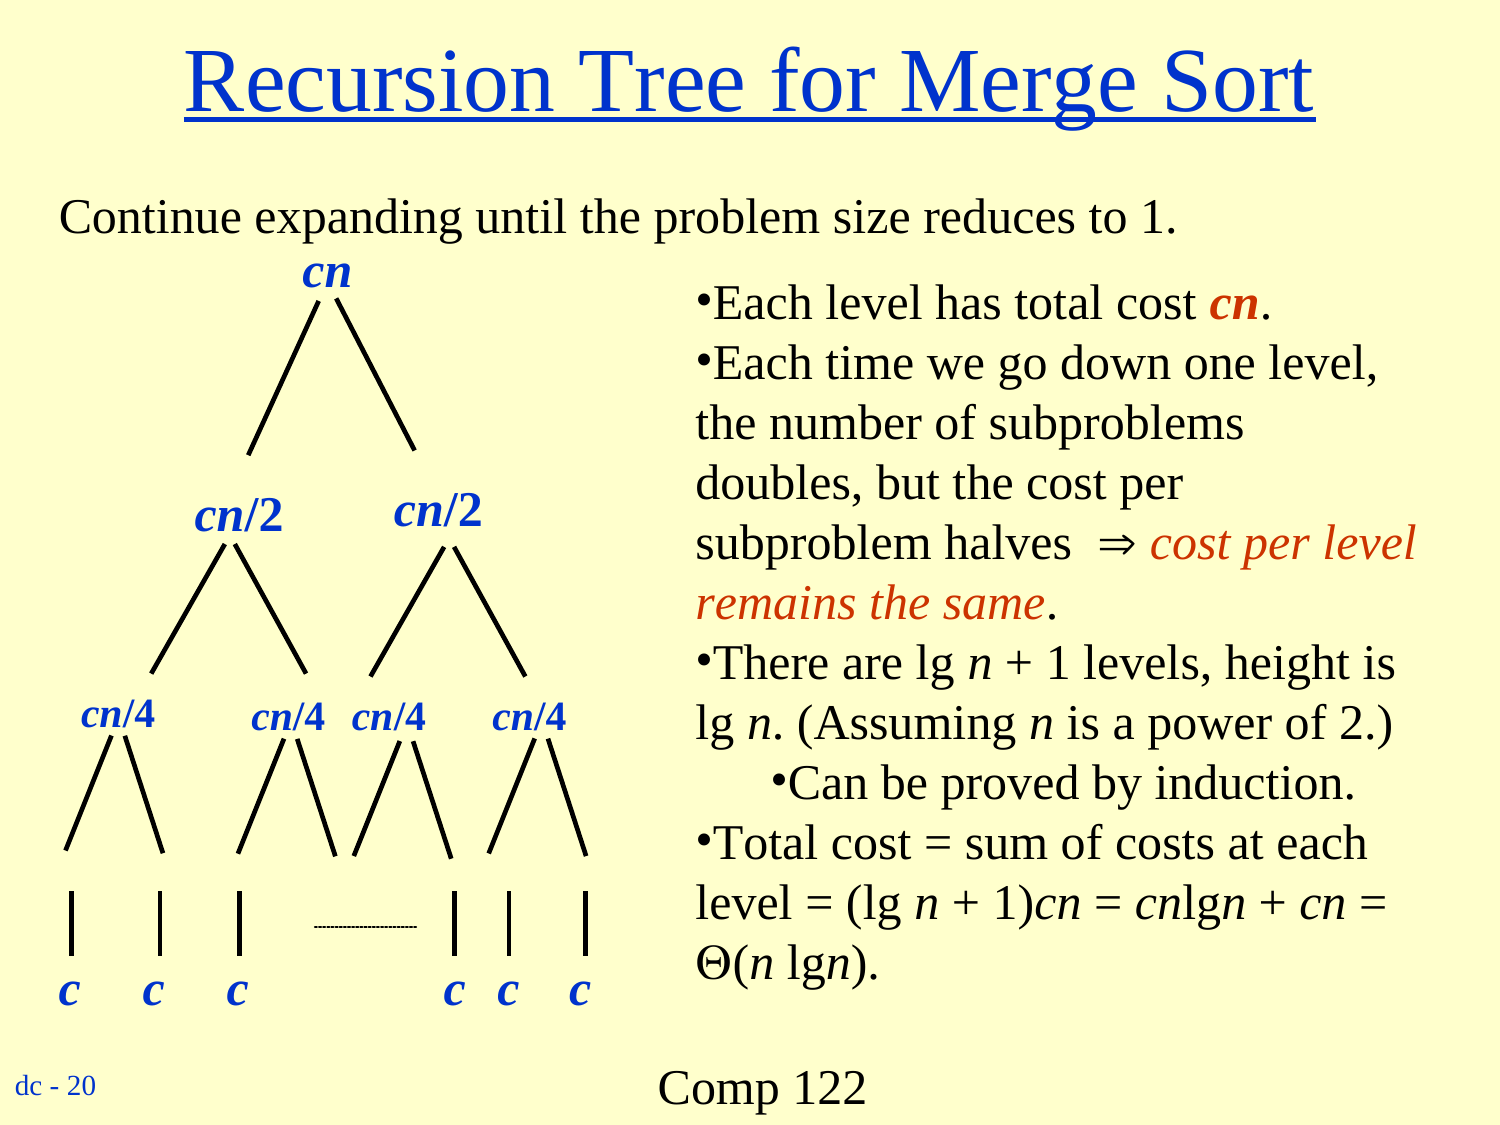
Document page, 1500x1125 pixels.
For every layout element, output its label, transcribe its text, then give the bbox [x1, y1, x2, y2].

text_box cn/4 [477, 681, 582, 747]
text_box cn/4 [66, 678, 171, 745]
text_box Each level has total cost cn. Each time we go down one level, the number of subproblems doubles, but the cost per subproblem halves  cost per level remains the same. There are lg n + 1 levels, height is lg n. (Assuming n is a power of 2.) Can be proved by induction. Total cost = sum of costs at each level = (lg n + 1)cn = cnlgn + cn = (n lgn). [680, 261, 1440, 1058]
title Recursion Tree for Merge Sort [0, 0, 1500, 150]
text_box cn/4 [337, 681, 442, 747]
text_box c [554, 947, 607, 1024]
text_box c [482, 947, 535, 1024]
text_box cn [287, 230, 368, 306]
text_box cn/4 [236, 681, 337, 747]
text_box cn/2 [379, 468, 498, 545]
text_box c [127, 947, 180, 1024]
text_box c [43, 947, 96, 1024]
text_box c [211, 947, 264, 1024]
text_box c [428, 947, 481, 1024]
text_box Continue expanding until the problem size reduces to 1. [43, 175, 1194, 251]
text_box cn/2 [179, 473, 299, 550]
